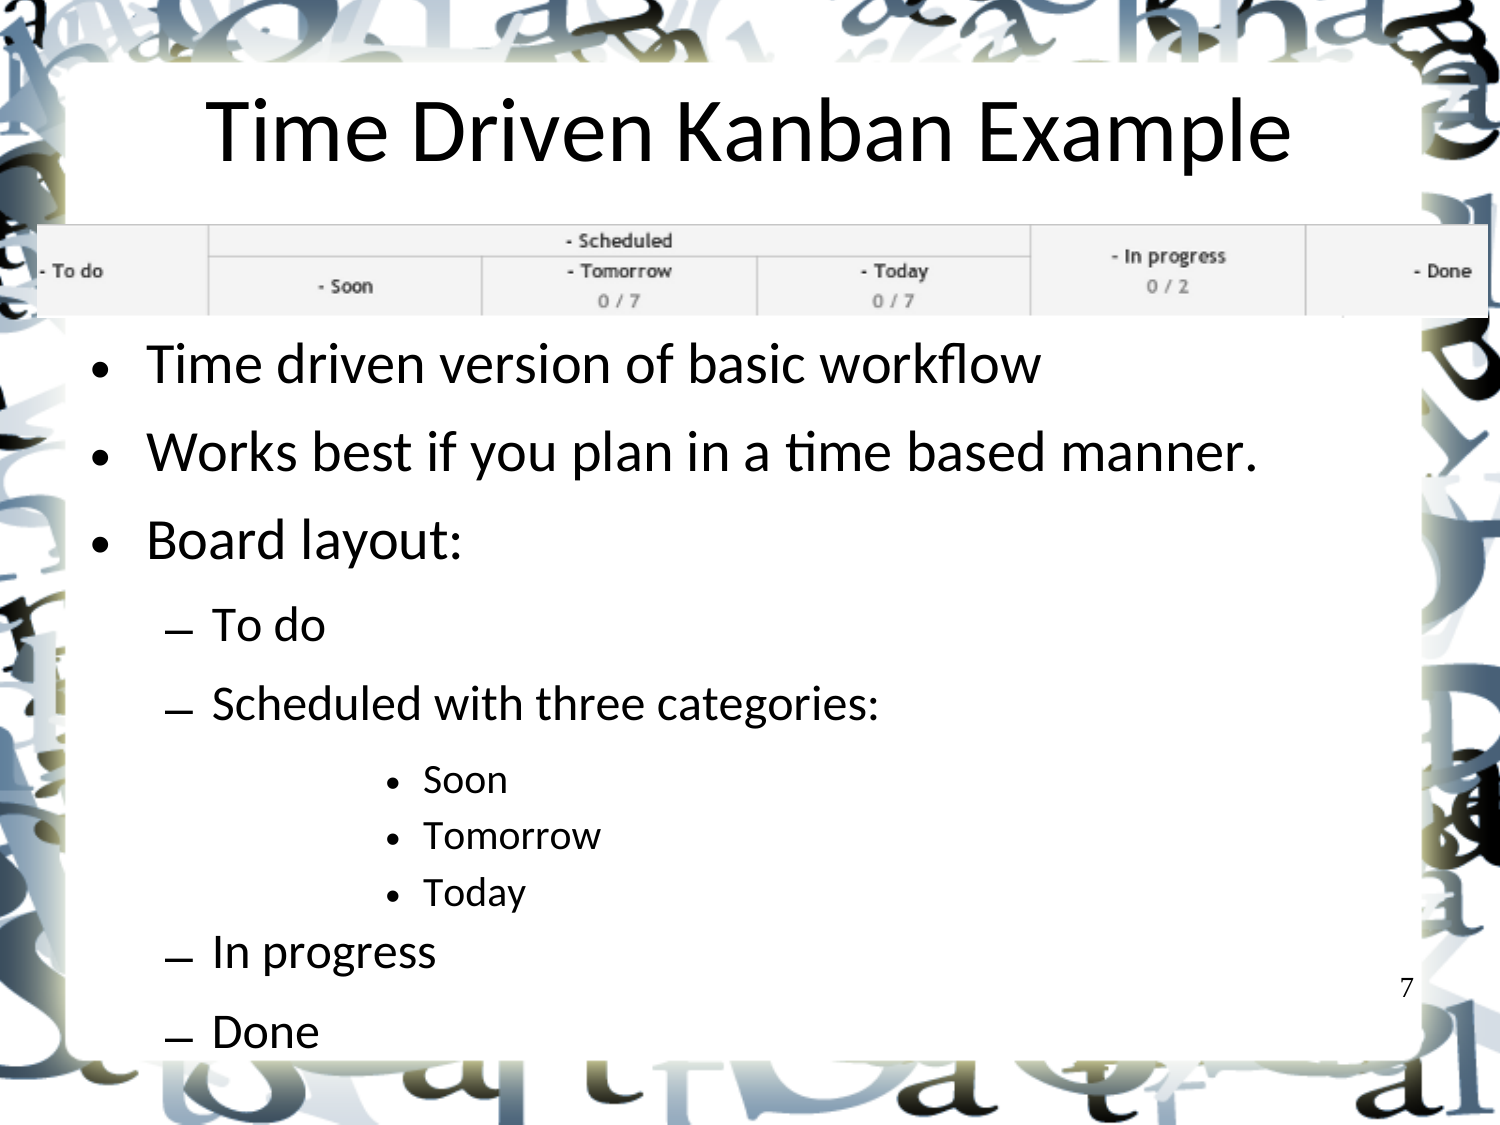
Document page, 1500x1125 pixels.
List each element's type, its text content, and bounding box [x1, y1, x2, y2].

picture [0, 0, 1500, 1125]
list Time driven version of basic workflow Works best if you plan in a time based manner. Board layout: To do Scheduled with three categories: Soon Tomorrow Today In progress Done [75, 332, 1425, 1075]
title Time Driven Kanban Example [75, 45, 1425, 224]
